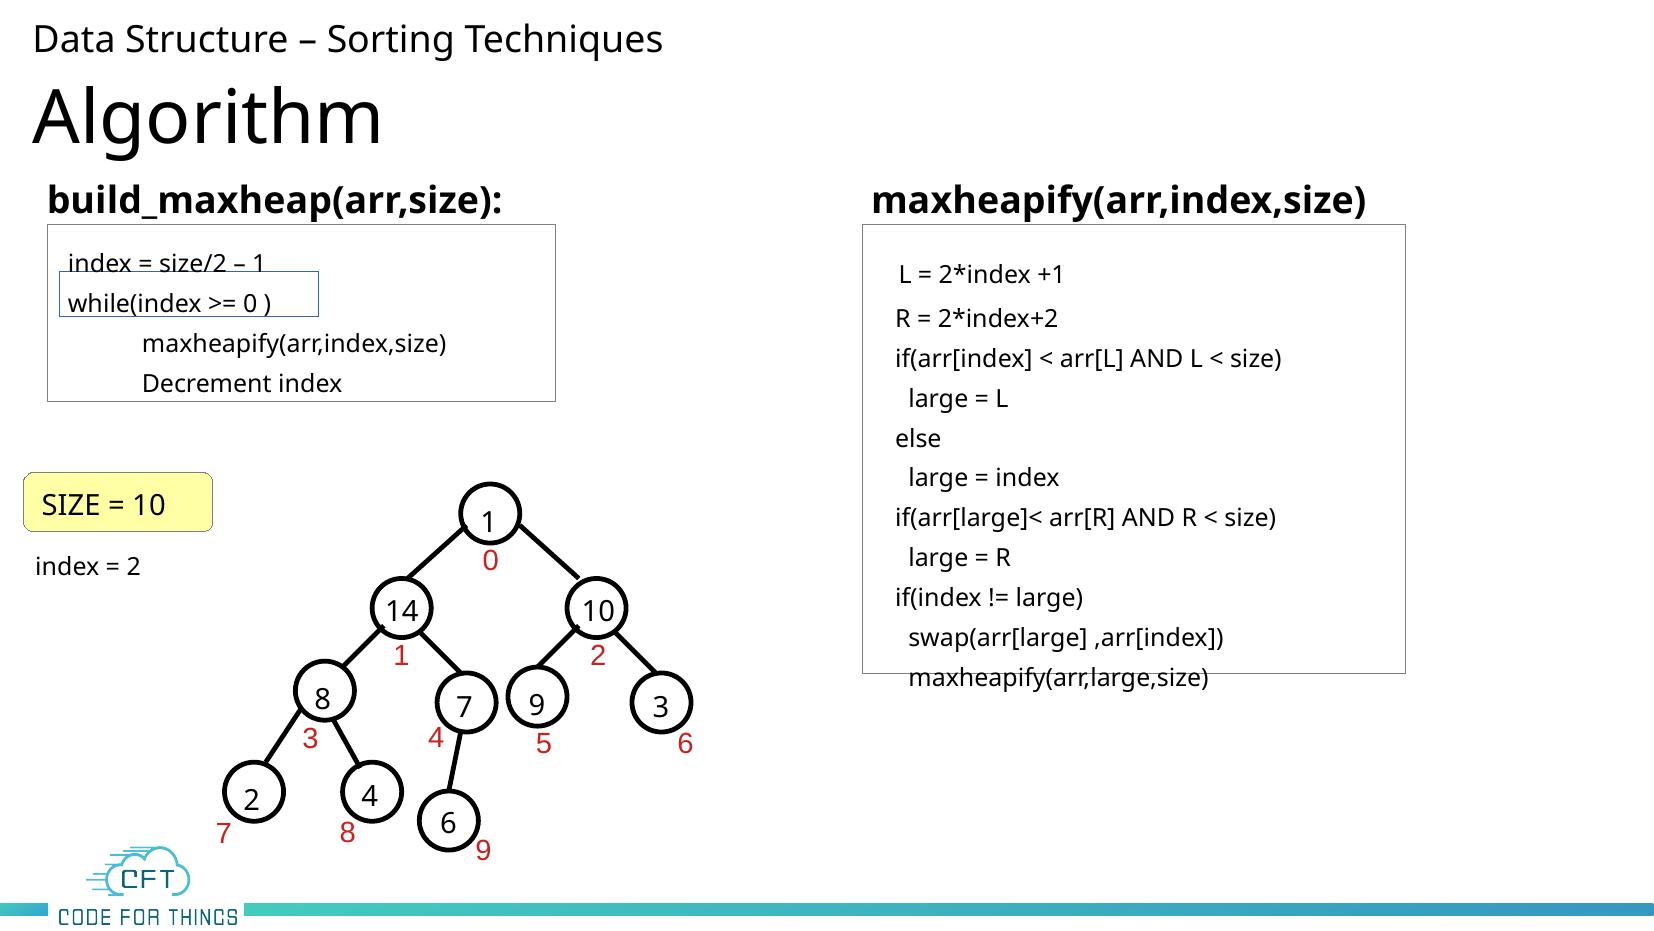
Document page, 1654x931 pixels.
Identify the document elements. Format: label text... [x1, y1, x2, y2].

text_box 5 [521, 719, 567, 768]
text_box maxheapify(arr,index,size) [856, 166, 1571, 225]
text_box 4 [346, 768, 395, 818]
text_box 7 [441, 678, 490, 728]
text_box [342, 778, 346, 806]
text_box 2 [575, 631, 622, 680]
text_box [562, 680, 568, 714]
picture [59, 846, 237, 925]
text_box [686, 686, 692, 719]
text_box 1 [458, 493, 525, 544]
text_box [302, 661, 347, 671]
text_box [277, 773, 284, 811]
text_box [348, 672, 355, 710]
text_box 4 [413, 713, 460, 762]
text_box index = 2 [0, 541, 186, 591]
text_box [582, 578, 611, 582]
text_box [387, 578, 416, 582]
text_box 7 [200, 809, 247, 857]
text_box index = size/2 – 1 while(index >= 0 ) maxheapify(arr,index,size) Decrement index [53, 238, 508, 402]
text_box [23, 472, 213, 532]
text_box 3 [287, 714, 293, 724]
text_box [507, 680, 513, 714]
text_box [645, 672, 678, 678]
text_box [468, 483, 512, 493]
text_box 9 [460, 826, 507, 875]
title Data Structure – Sorting Techniques Algorithm [32, 12, 1184, 166]
text_box [433, 791, 464, 795]
text_box [232, 762, 276, 772]
text_box SIZE = 10 [26, 476, 207, 526]
text_box 6 [425, 795, 474, 845]
text_box [460, 728, 482, 733]
text_box [474, 805, 479, 837]
text_box [437, 687, 441, 713]
text_box [419, 803, 425, 838]
text_box 14 [370, 582, 438, 632]
text_box [490, 684, 497, 721]
text_box 8 [324, 808, 371, 857]
text_box 8 [299, 671, 348, 721]
text_box 3 [637, 678, 686, 728]
text_box [515, 667, 560, 677]
text_box [295, 676, 299, 705]
text_box 0 [467, 536, 514, 585]
text_box [862, 224, 1406, 674]
text_box [432, 845, 466, 851]
text_box [646, 728, 662, 733]
text_box [631, 686, 637, 719]
text_box [47, 224, 556, 402]
text_box 3 [287, 714, 334, 763]
text_box [450, 672, 484, 678]
text_box [395, 773, 402, 811]
text_box 2 [228, 772, 277, 822]
text_box L = 2*index +1 R = 2*index+2 if(arr[index] < arr[L] AND L < size) large = L else large = index if(arr[large]< arr[R] AND R < size) large = R if(index != large) swap(arr[large] ,arr[index]) maxheapify(arr,large,size) [874, 236, 1371, 647]
text_box 6 [662, 719, 709, 768]
text_box 1 [378, 631, 425, 680]
text_box 9 [513, 677, 562, 727]
text_box build_maxheap(arr,size): [32, 165, 650, 225]
text_box [371, 818, 386, 822]
text_box [224, 777, 228, 806]
text_box [362, 762, 390, 768]
text_box 10 [566, 582, 634, 632]
